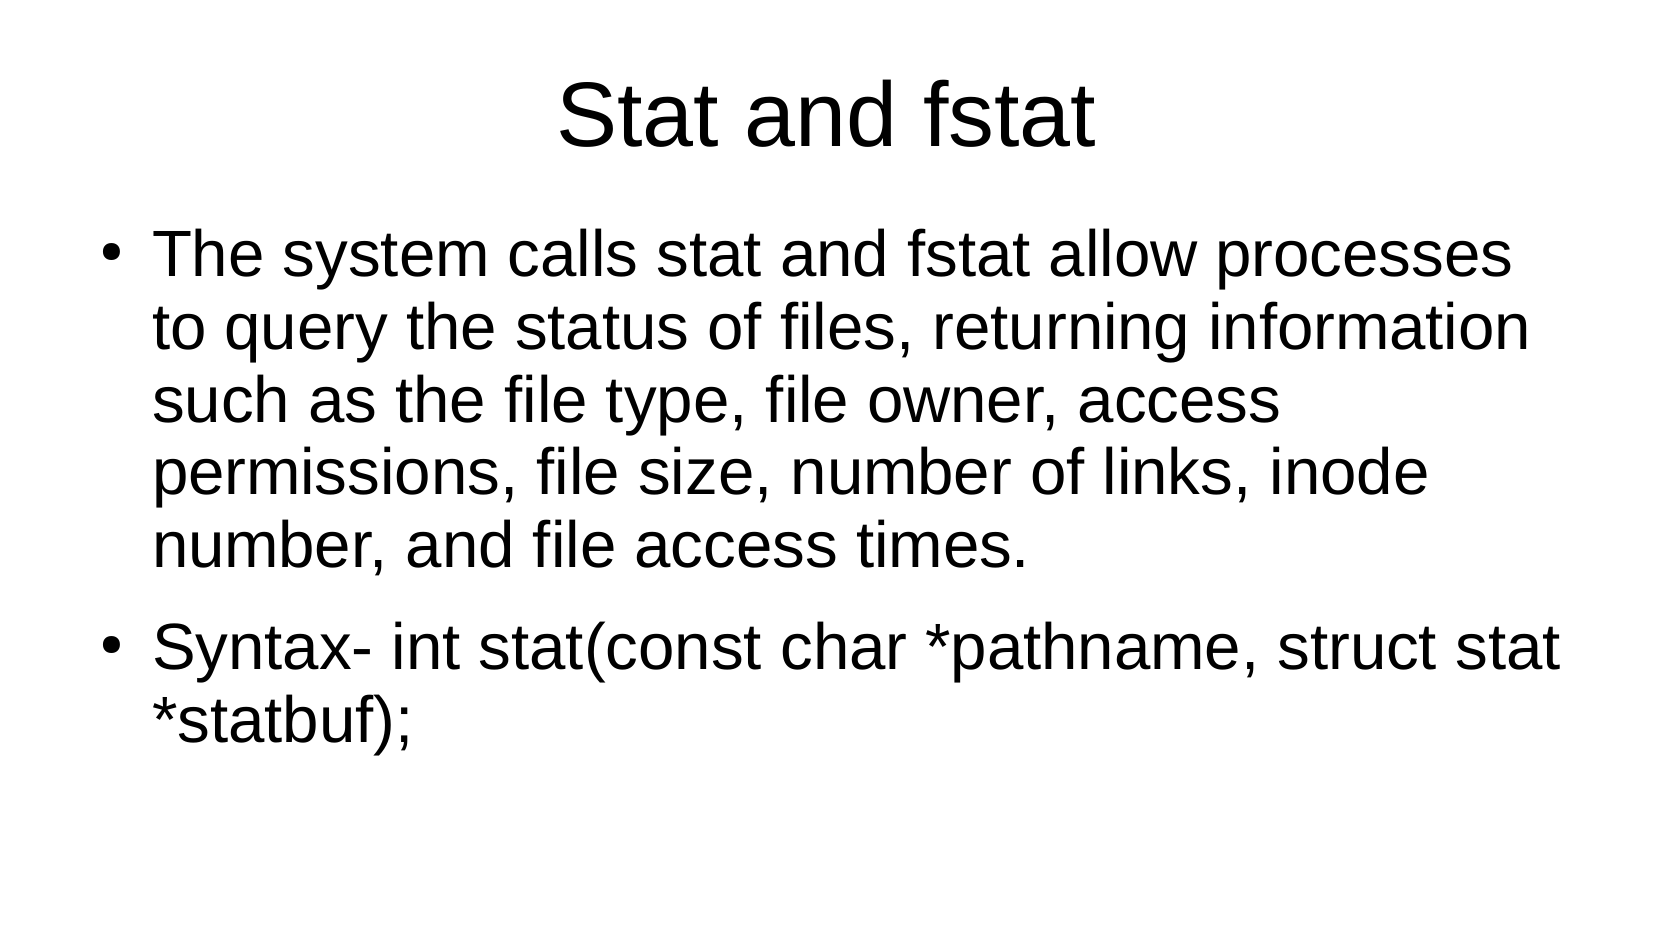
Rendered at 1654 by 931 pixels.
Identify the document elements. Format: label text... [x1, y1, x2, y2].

title Stat and fstat [82, 37, 1571, 193]
list The system calls stat and fstat allow processes to query the status of files, returning information such as the file type, file owner, access permissions, file size, number of links, inode number, and file access times. Syntax- int stat(const char *pathname, struct stat *statbuf); [82, 217, 1571, 758]
